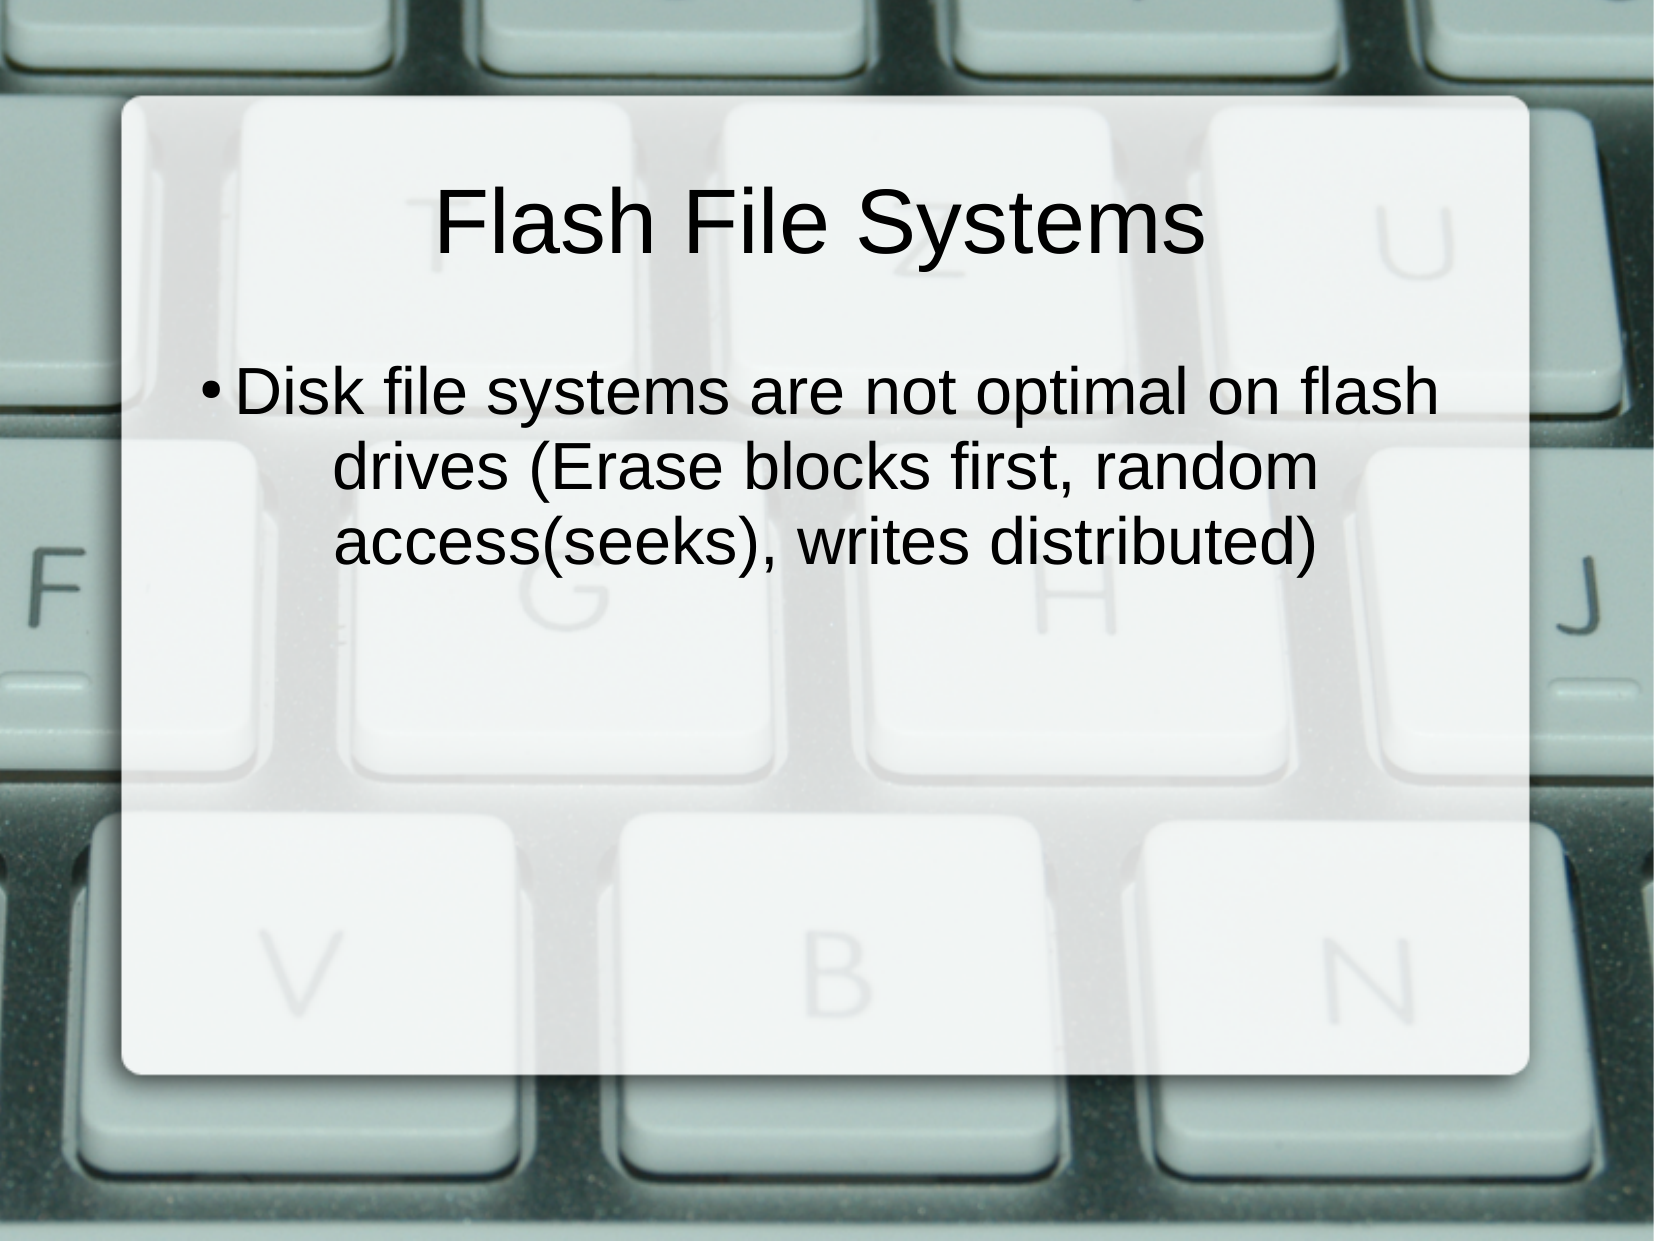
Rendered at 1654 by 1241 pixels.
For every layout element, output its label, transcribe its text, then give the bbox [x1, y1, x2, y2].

subtitle Disk file systems are not optimal on flash drives (Erase blocks first, random access(seeks), writes distributed) [147, 354, 1506, 1173]
picture [0, 0, 1654, 1241]
title Flash File Systems [135, 117, 1506, 325]
